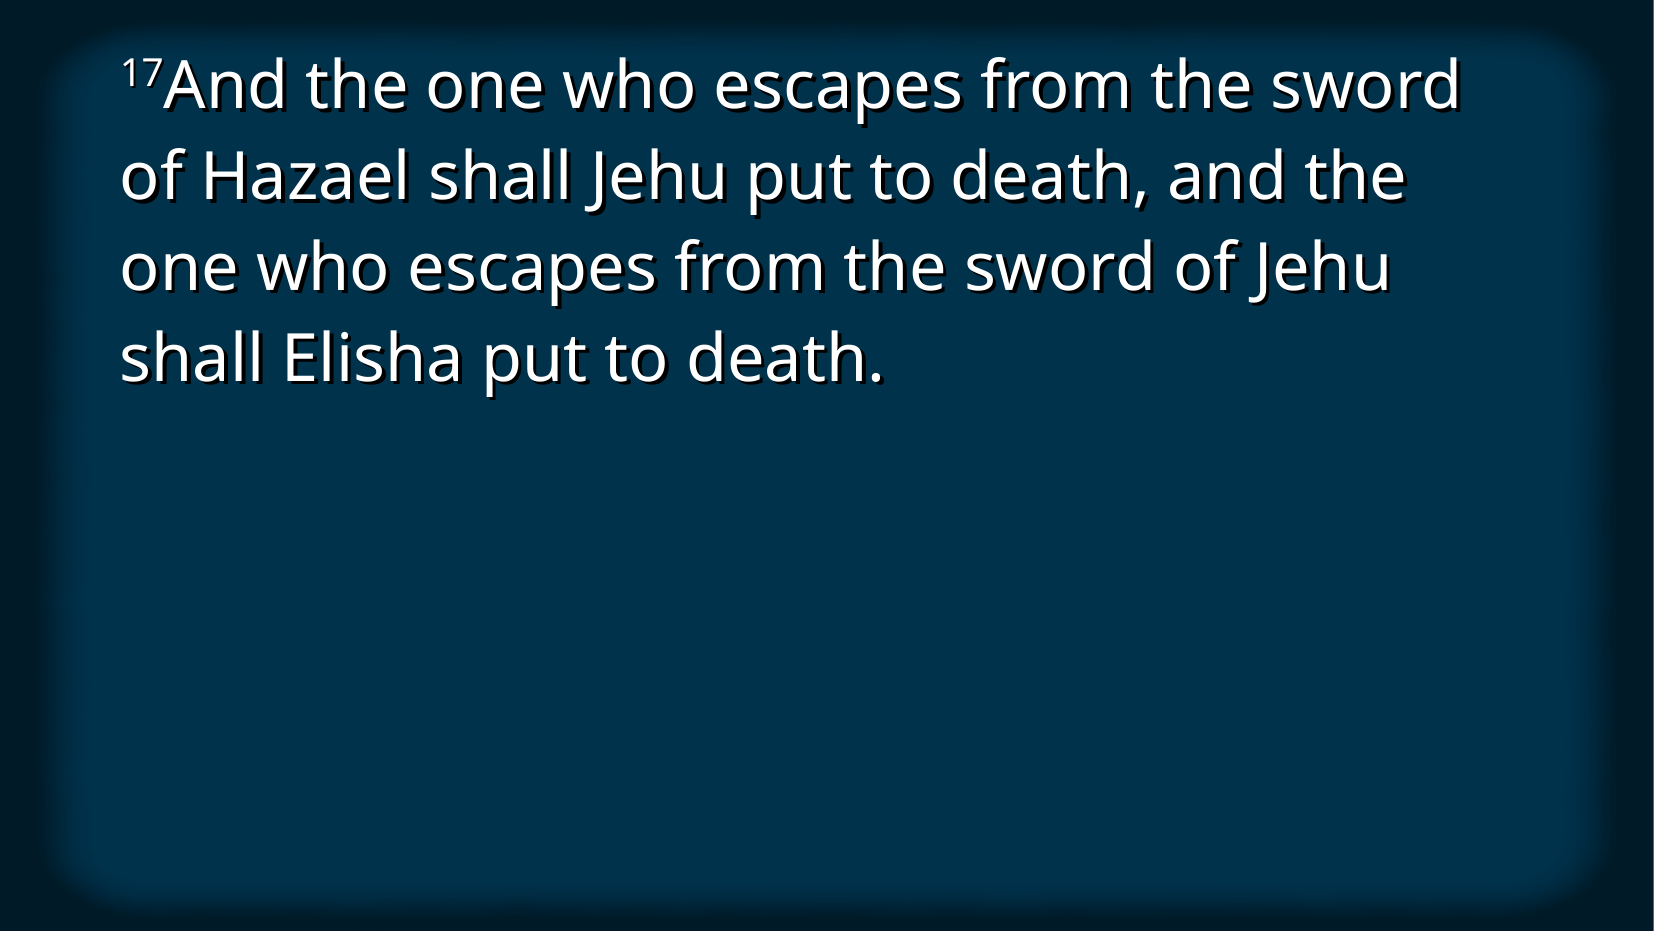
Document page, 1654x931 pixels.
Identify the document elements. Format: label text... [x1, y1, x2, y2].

text_box 17And the one who escapes from the sword of Hazael shall Jehu put to death, and the one who escapes from the sword of Jehu shall Elisha put to death. [105, 30, 1546, 400]
picture [0, 0, 1654, 931]
